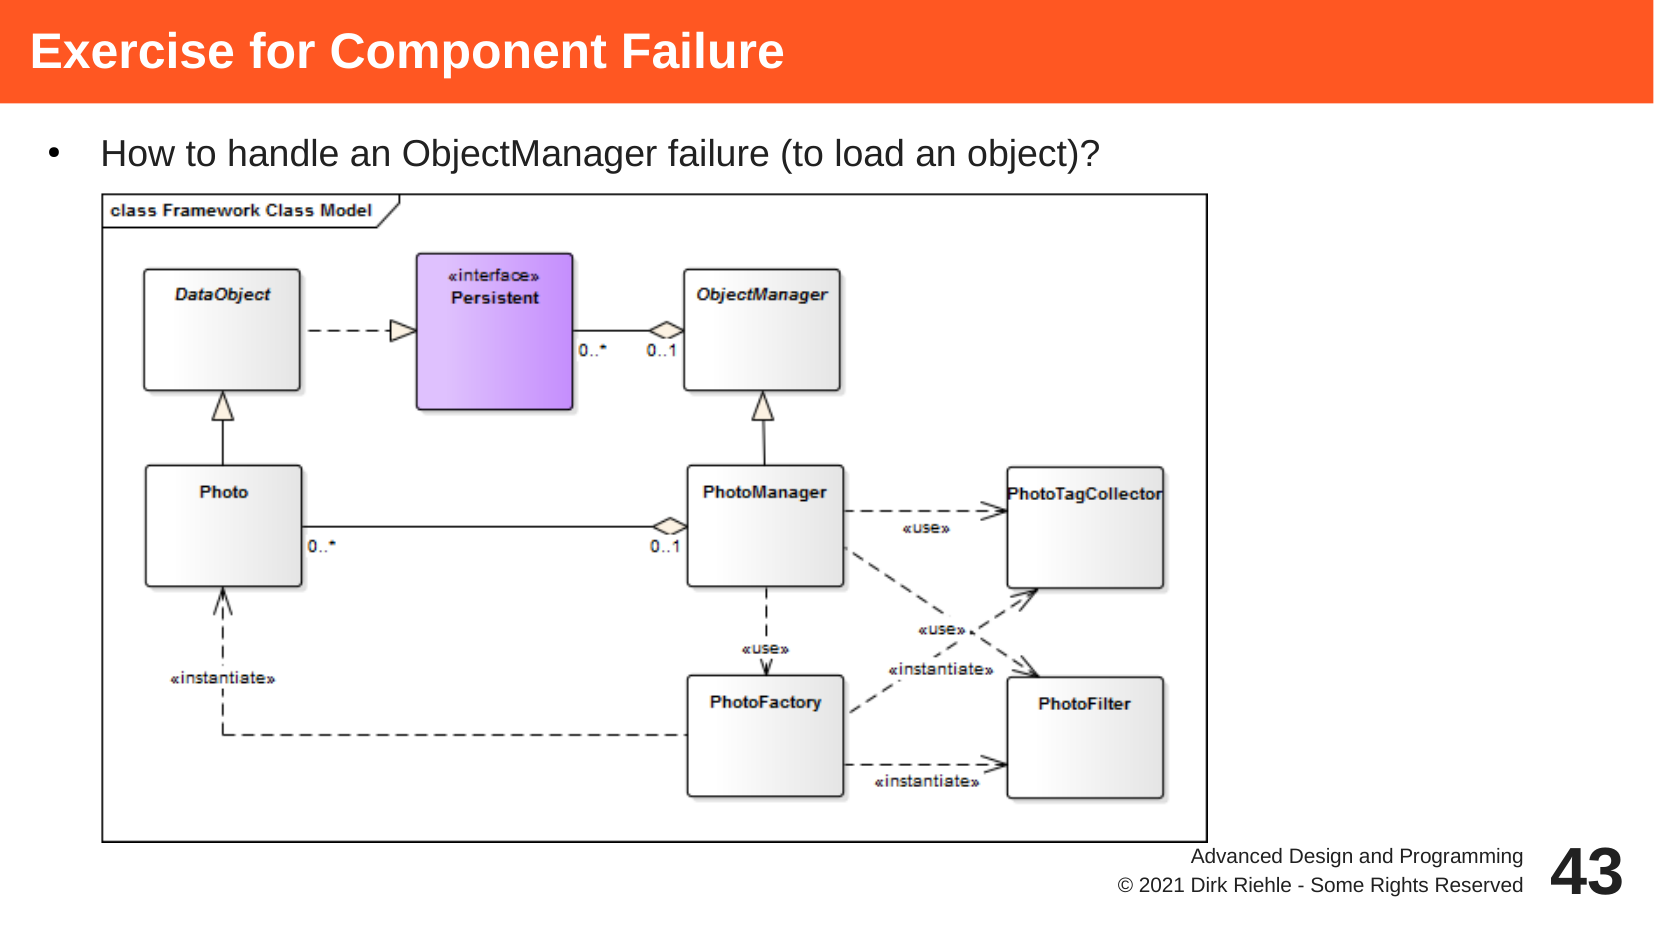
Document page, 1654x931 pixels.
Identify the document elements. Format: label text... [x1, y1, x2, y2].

title Exercise for Component Failure [0, 0, 1654, 104]
list How to handle an ObjectManager failure (to load an object)? [29, 132, 1625, 813]
picture [100, 192, 1208, 843]
